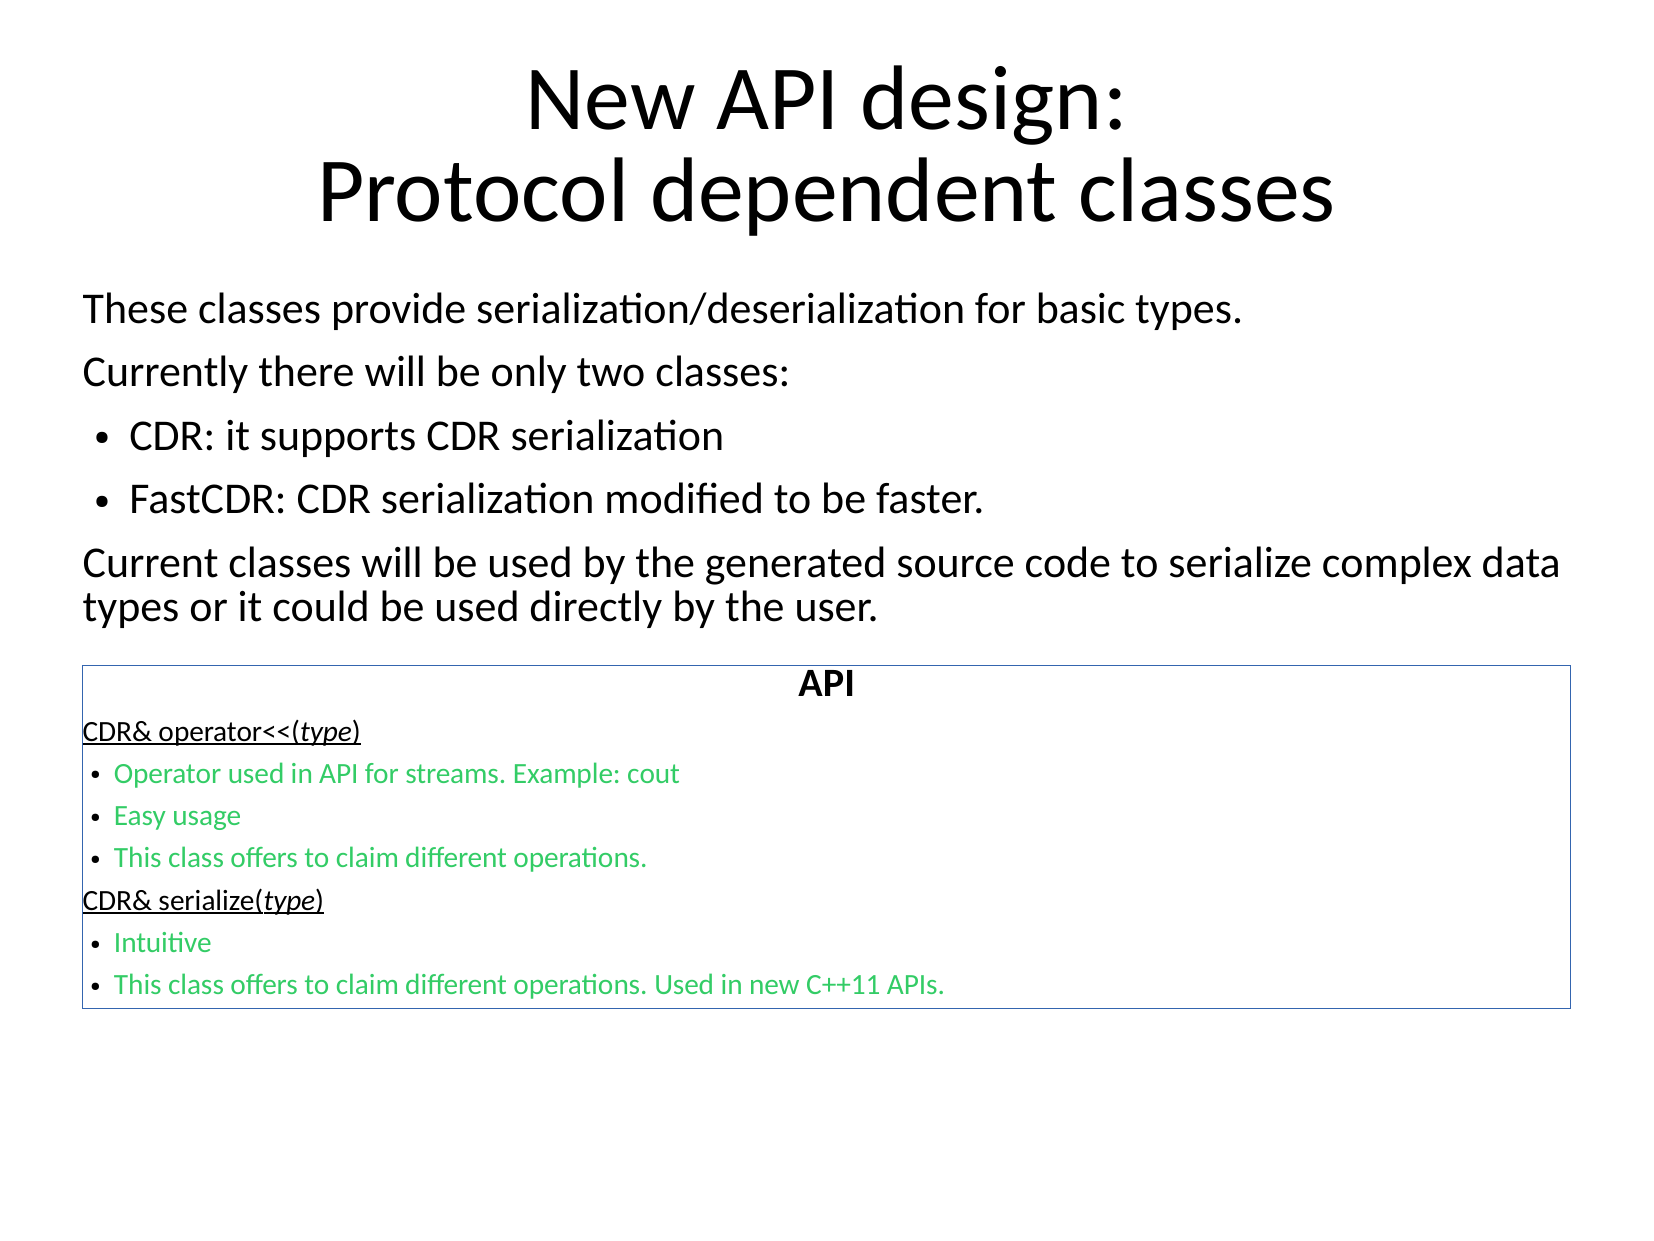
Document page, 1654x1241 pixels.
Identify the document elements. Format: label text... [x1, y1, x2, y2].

list API CDR& operator<<(type) Operator used in API for streams. Example: cout Easy usage This class offers to claim different operations. CDR& serialize(type) Intuitive This class offers to claim different operations. Used in new C++11 APIs. [82, 665, 1571, 1009]
title New API design: Protocol dependent classes [82, 40, 1571, 266]
list These classes provide serialization/deserialization for basic types. Currently there will be only two classes: CDR: it supports CDR serialization FastCDR: CDR serialization modified to be faster. Current classes will be used by the generated source code to serialize complex data types or it could be used directly by the user. [82, 290, 1571, 634]
